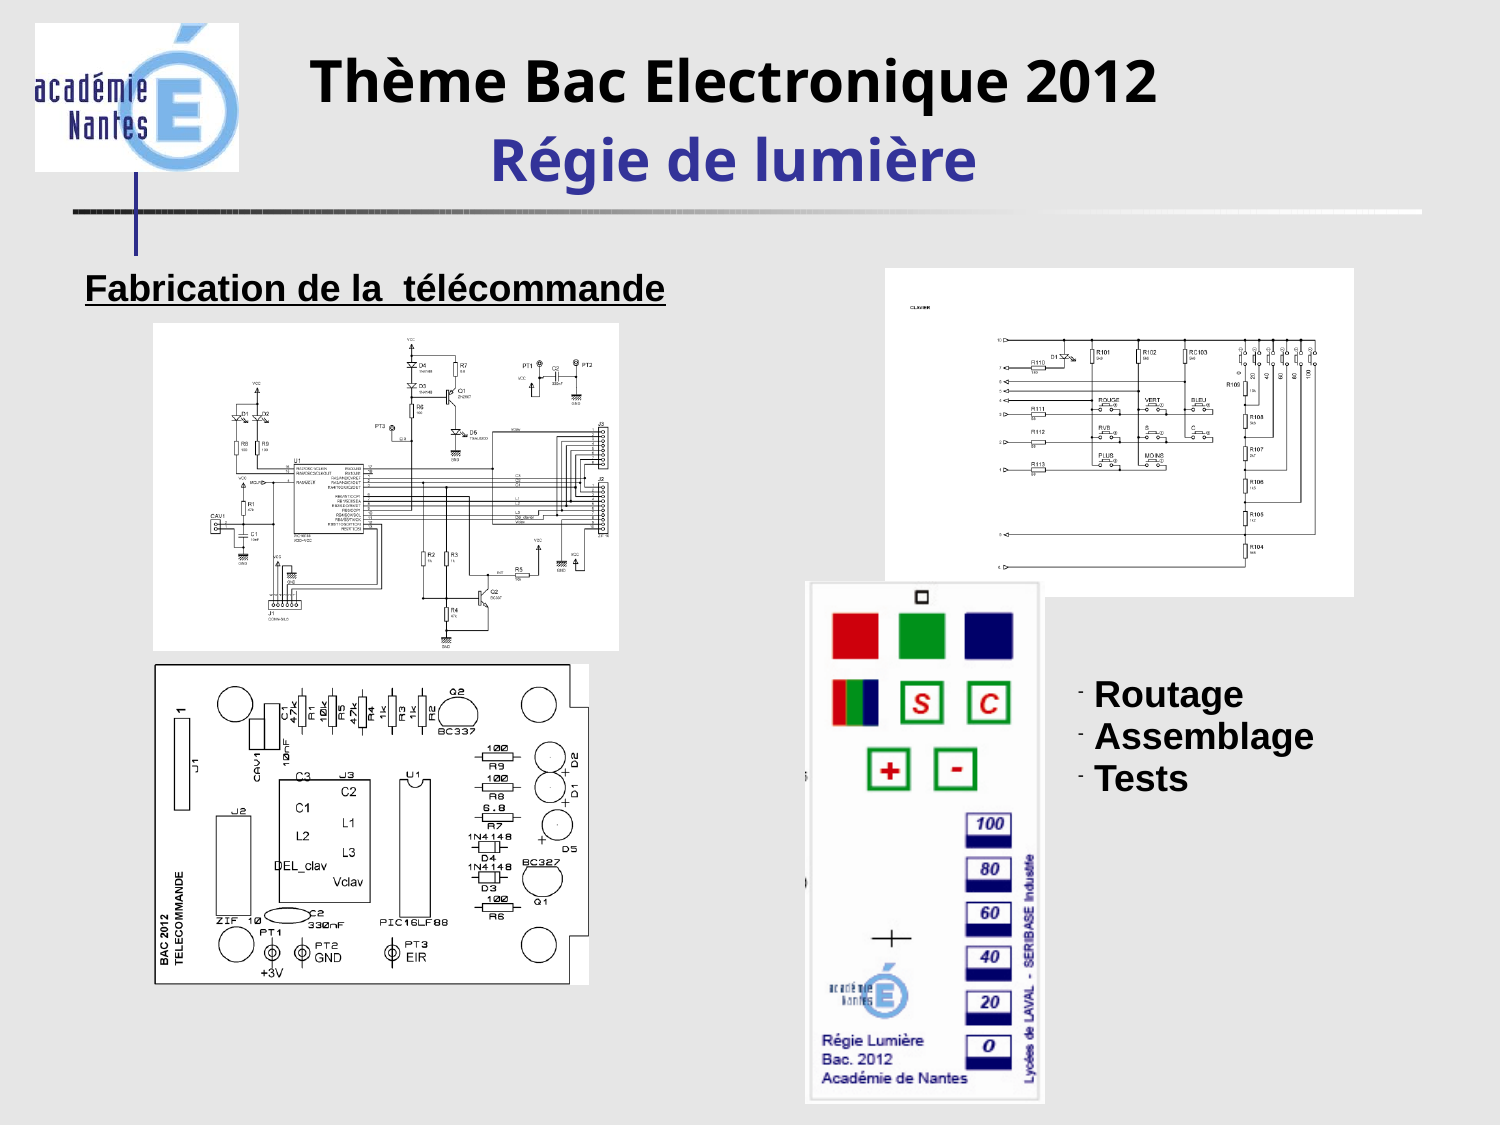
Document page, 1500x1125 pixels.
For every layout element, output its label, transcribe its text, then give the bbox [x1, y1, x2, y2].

text_box [138, 209, 1422, 215]
picture [153, 323, 619, 651]
picture [154, 664, 589, 985]
text_box Thème Bac Electronique 2012 Régie de lumière [263, 32, 1206, 190]
picture [35, 23, 239, 172]
picture [805, 268, 1354, 1104]
text_box [72, 209, 134, 215]
text_box Routage Assemblage Tests [1063, 665, 1402, 818]
text_box Fabrication de la télécommande [69, 260, 687, 321]
